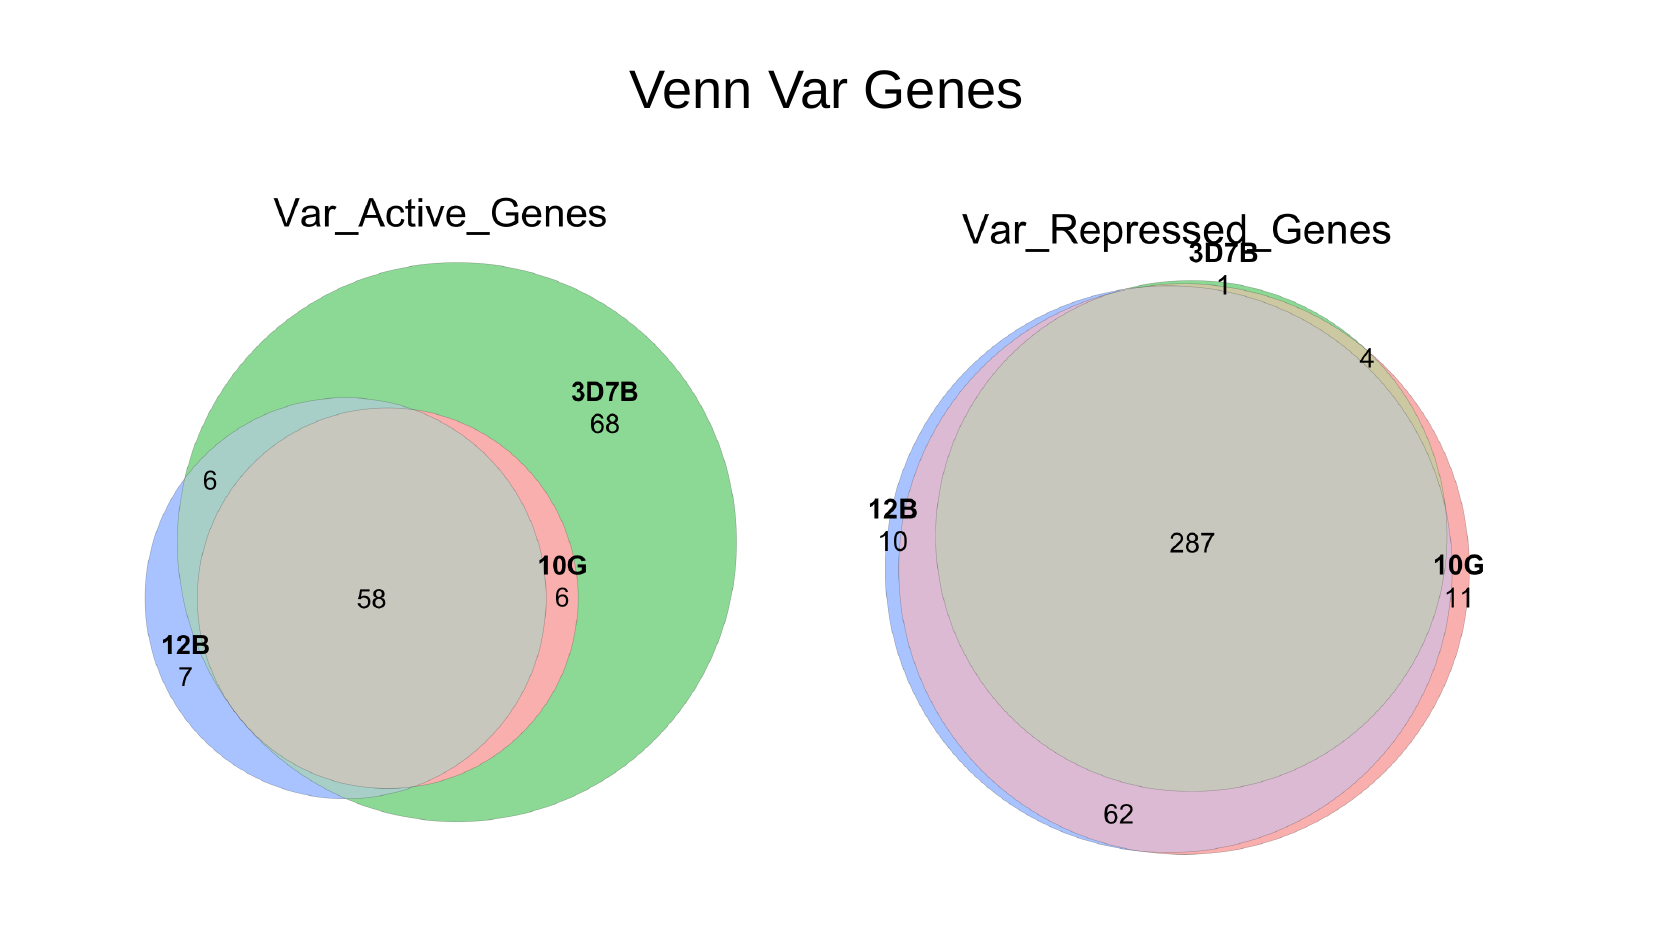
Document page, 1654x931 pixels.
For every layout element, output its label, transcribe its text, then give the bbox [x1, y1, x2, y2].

picture [125, 196, 756, 827]
picture [853, 212, 1501, 860]
title Venn Var Genes [82, 37, 1571, 142]
